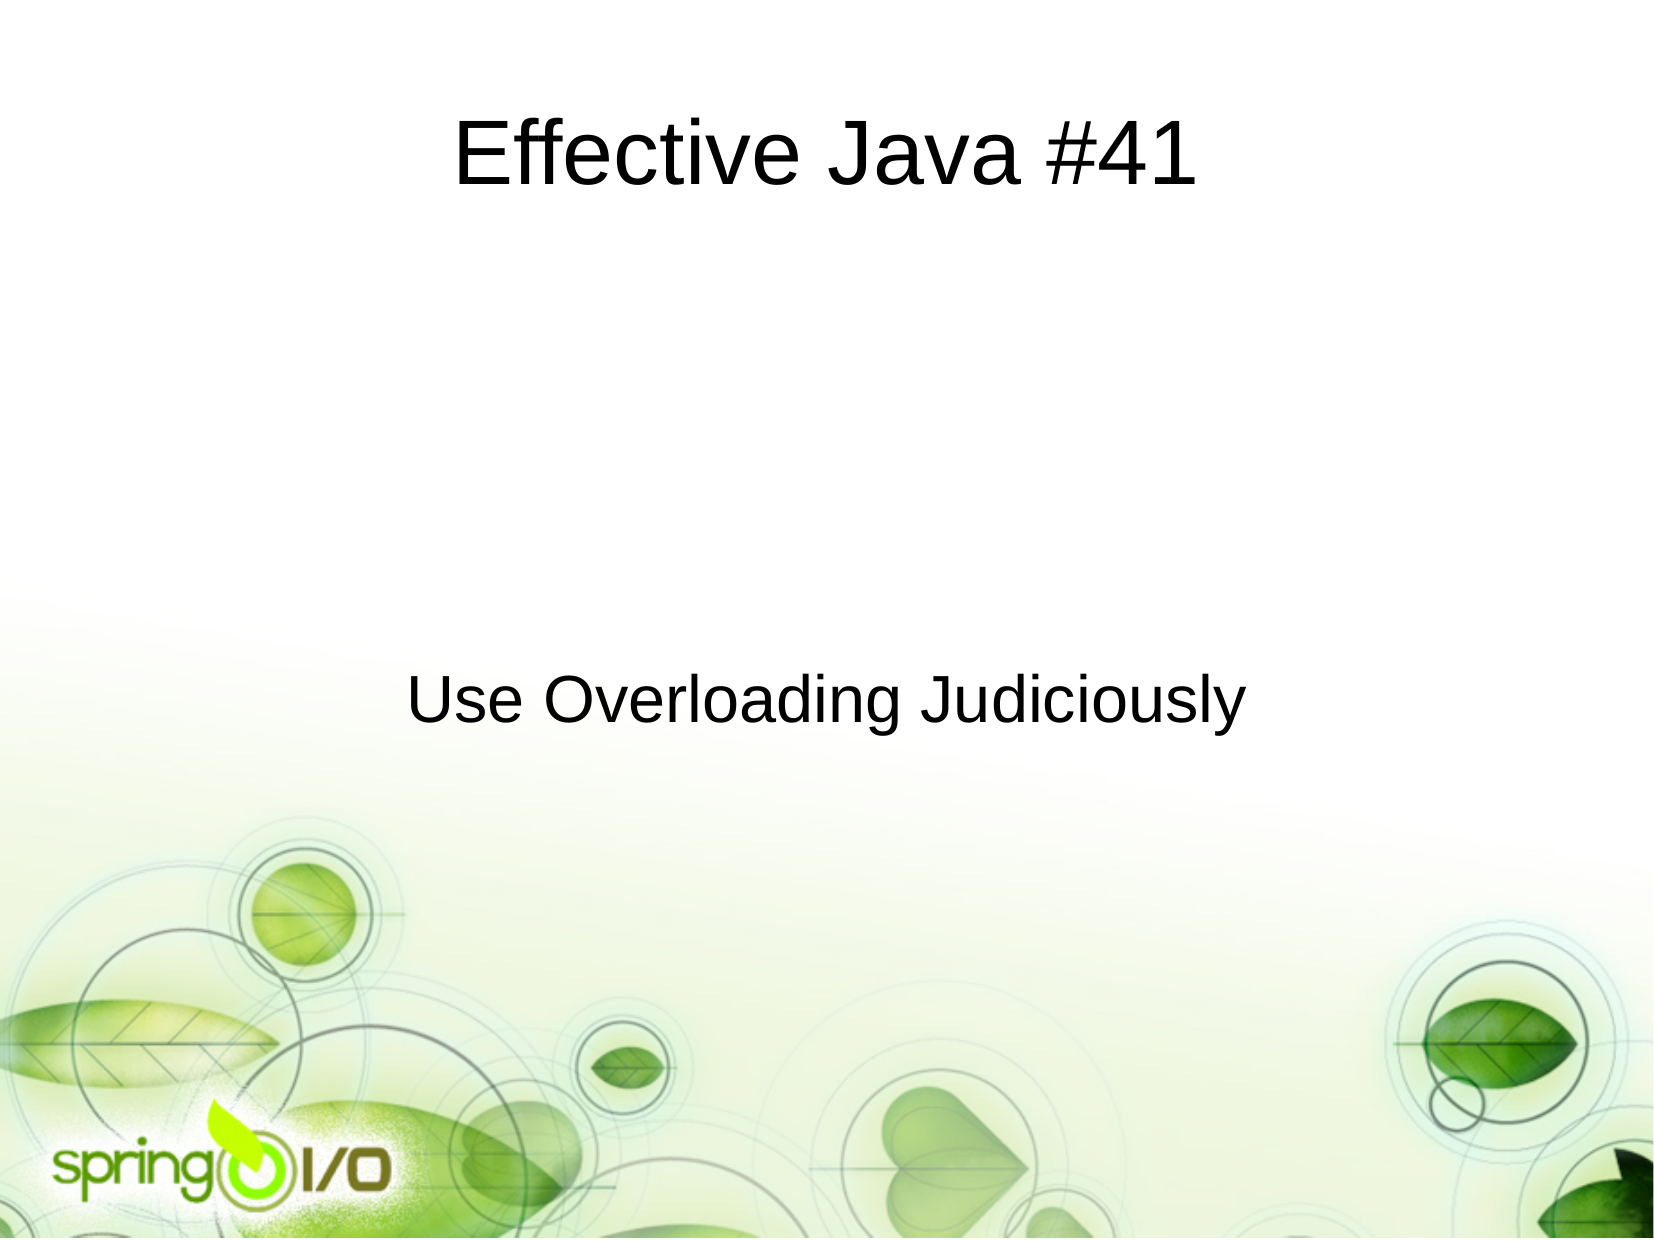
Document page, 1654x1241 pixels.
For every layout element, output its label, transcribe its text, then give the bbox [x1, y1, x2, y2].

picture [0, 0, 1654, 1238]
title Effective Java #41 [82, 56, 1571, 250]
subtitle Use Overloading Judiciously [82, 297, 1571, 1102]
